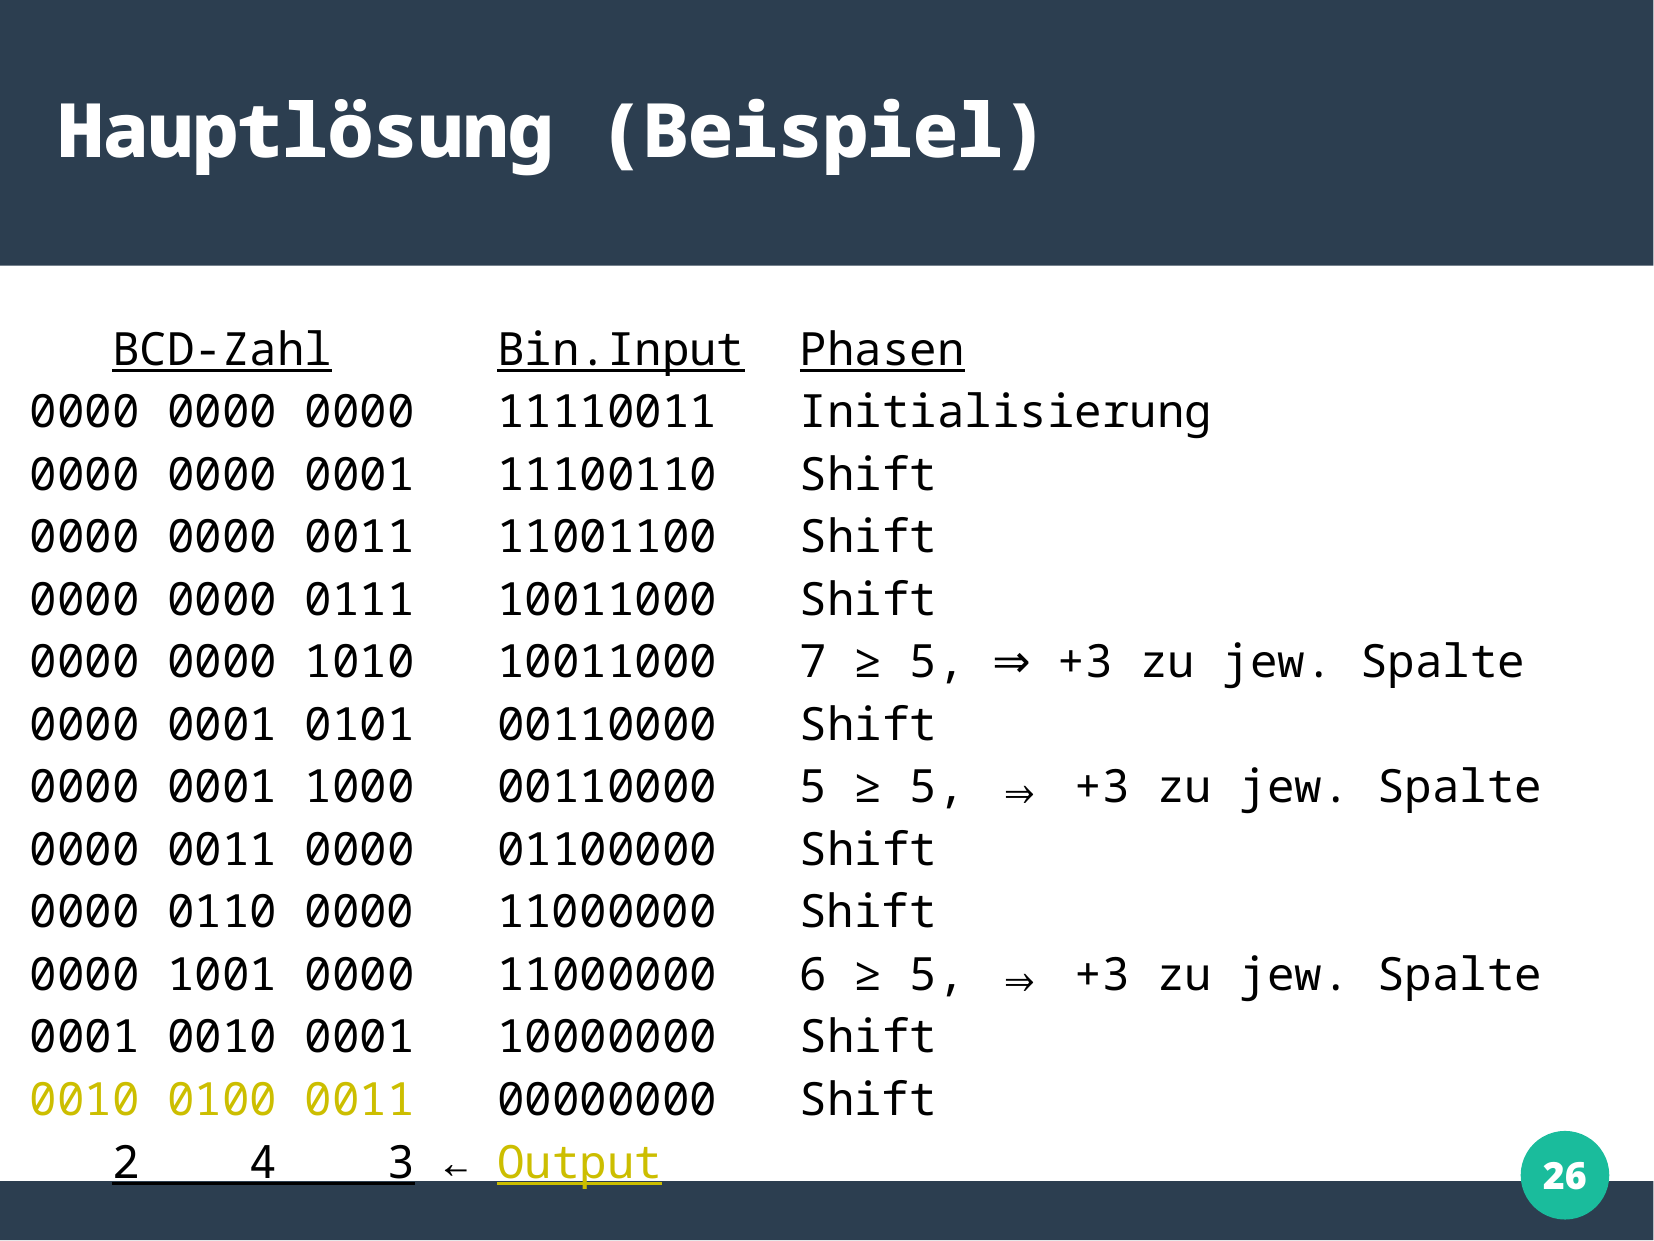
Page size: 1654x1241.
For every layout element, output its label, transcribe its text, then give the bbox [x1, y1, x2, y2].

text_box BCD-Zahl Bin.Input Phasen 0000 0000 0000 11110011 Initialisierung 0000 0000 0001 11100110 Shift 0000 0000 0011 11001100 Shift 0000 0000 0111 10011000 Shift 0000 0000 1010 10011000 7 ≥ 5, ⇒ +3 zu jew. Spalte 0000 0001 0101 00110000 Shift 0000 0001 1000 00110000 5 ≥ 5, ⇒ +3 zu jew. Spalte 0000 0011 0000 01100000 Shift 0000 0110 0000 11000000 Shift 0000 1001 0000 11000000 6 ≥ 5, ⇒ +3 zu jew. Spalte 0001 0010 0001 10000000 Shift 0010 0100 0011 00000000 Shift 2 4 3 ← Output [15, 308, 1636, 1241]
title Hauptlösung (Beispiel) [59, 49, 1595, 207]
